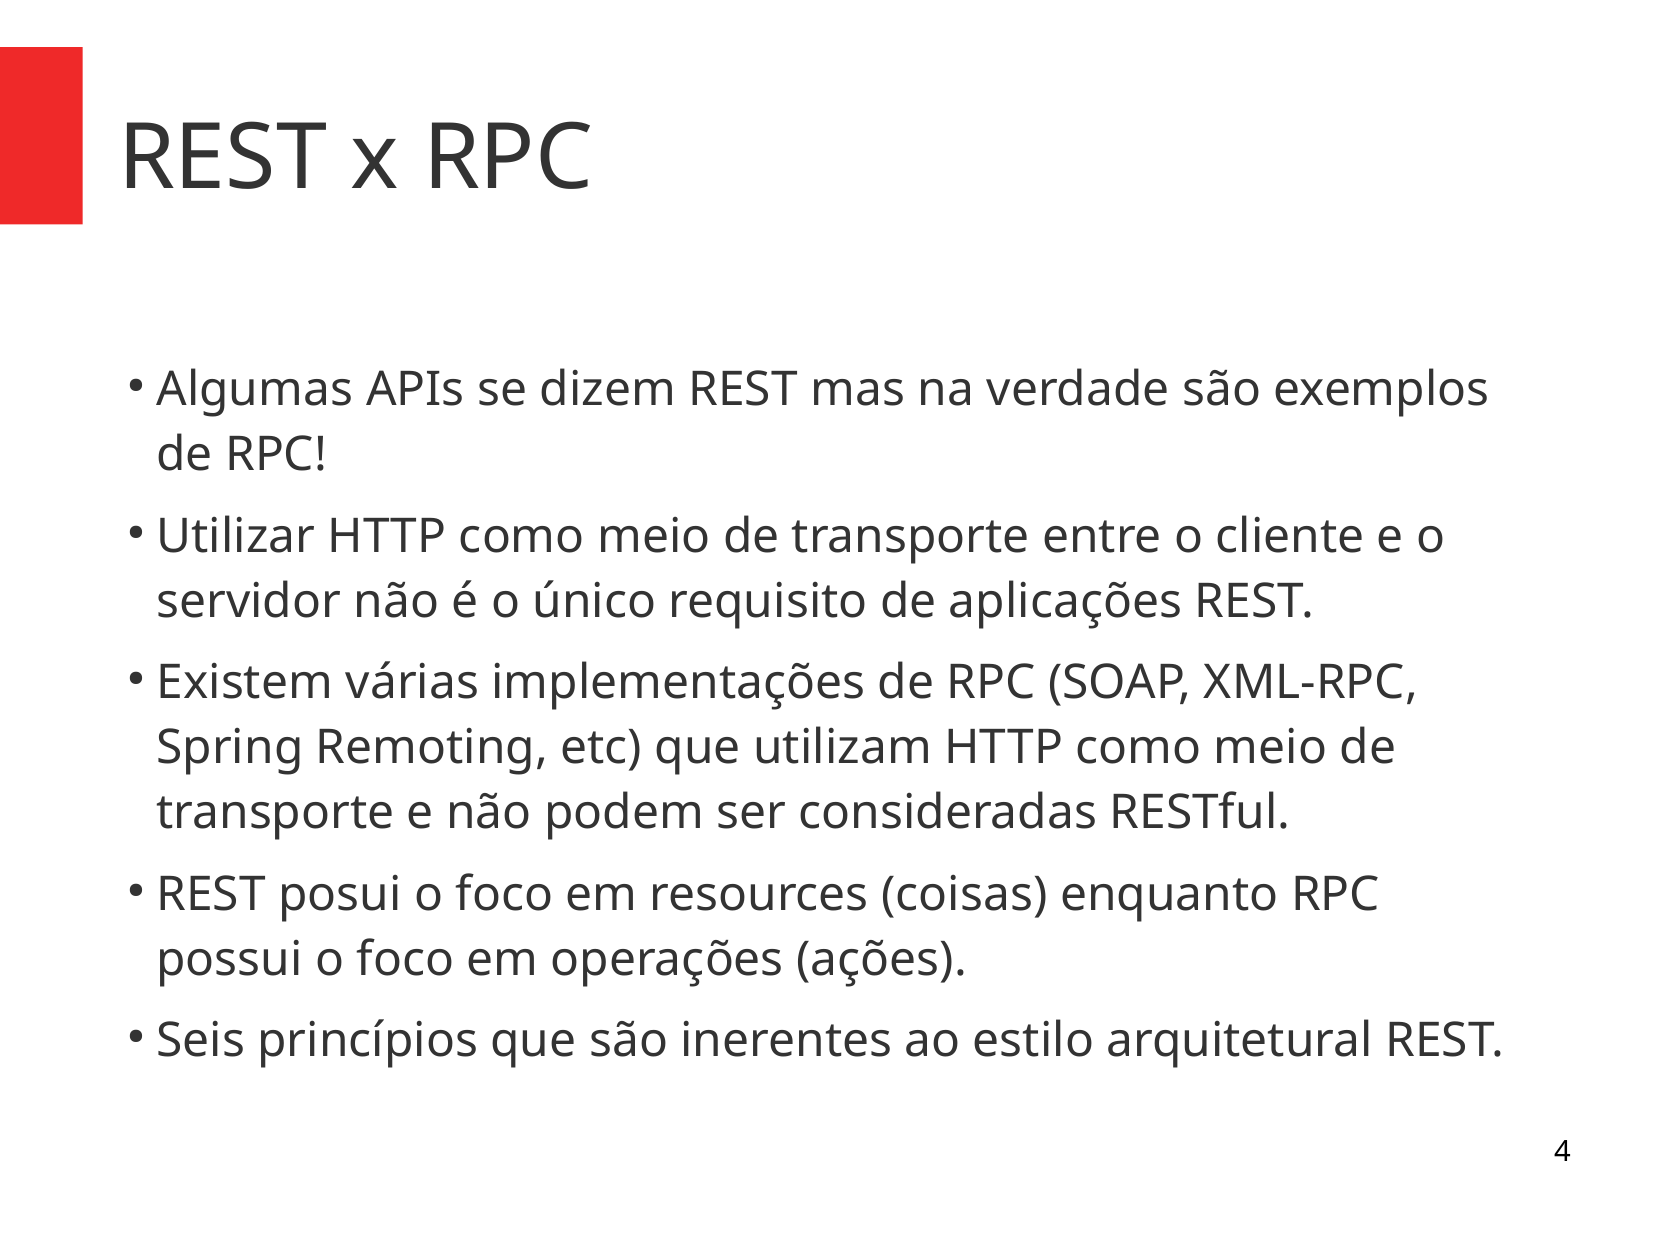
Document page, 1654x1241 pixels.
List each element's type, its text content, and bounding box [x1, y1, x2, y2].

list Algumas APIs se dizem REST mas na verdade são exemplos de RPC! Utilizar HTTP como meio de transporte entre o cliente e o servidor não é o único requisito de aplicações REST. Existem várias implementações de RPC (SOAP, XML-RPC, Spring Remoting, etc) que utilizam HTTP como meio de transporte e não podem ser consideradas RESTful. REST posui o foco em resources (coisas) enquanto RPC possui o foco em operações (ações). Seis princípios que são inerentes ao estilo arquitetural REST. [118, 354, 1536, 1074]
title REST x RPC [118, 49, 1571, 257]
